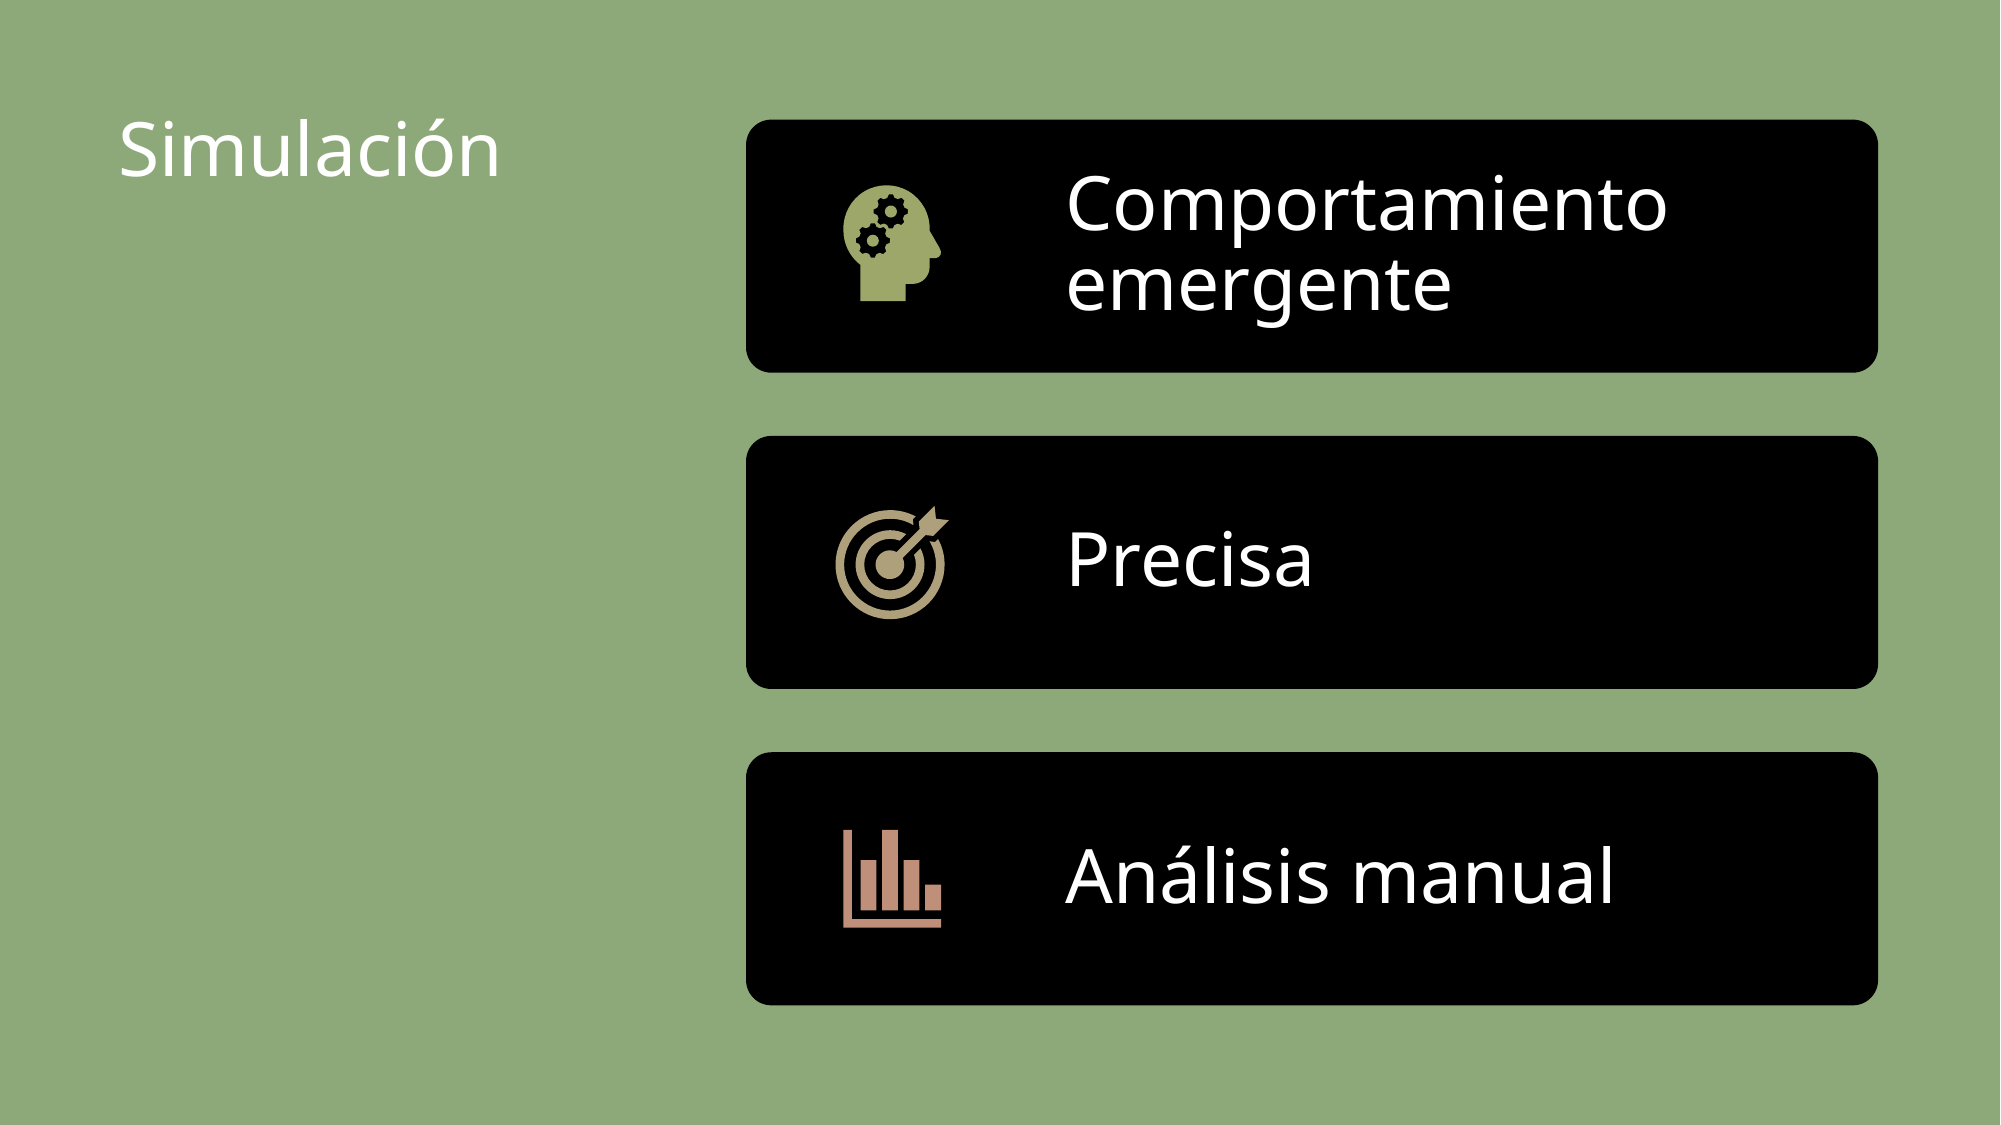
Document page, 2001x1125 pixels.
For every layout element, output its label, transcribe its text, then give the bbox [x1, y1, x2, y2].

text_box Precisa [1038, 435, 1879, 689]
text_box [0, 0, 2000, 1125]
title Simulación [118, 101, 628, 1006]
text_box Análisis manual [1038, 752, 1879, 1006]
text_box Comportamiento emergente [1038, 119, 1879, 373]
